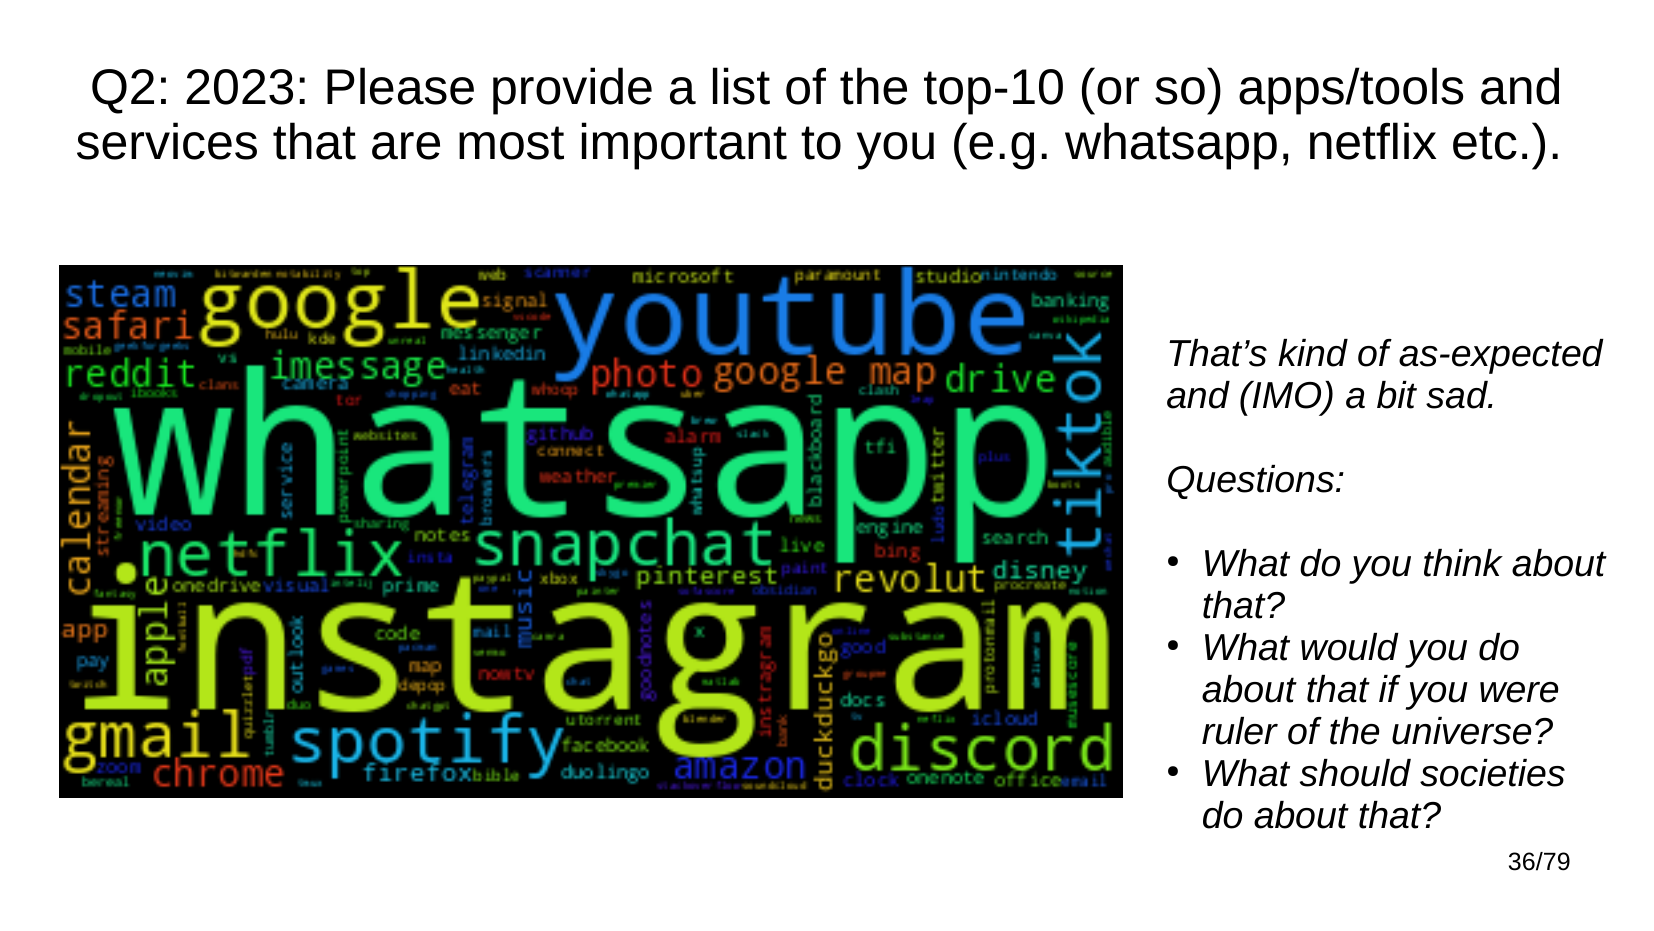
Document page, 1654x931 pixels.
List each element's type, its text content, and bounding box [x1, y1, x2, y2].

title Q2: 2023: Please provide a list of the top-10 (or so) apps/tools and services that are most important to you (e.g. whatsapp, netflix etc.). [29, 31, 1625, 199]
text_box That’s kind of as-expected and (IMO) a bit sad. Questions: What do you think about that? What would you do about that if you were ruler of the universe? What should societies do about that? [1151, 324, 1625, 886]
picture [59, 265, 1123, 798]
